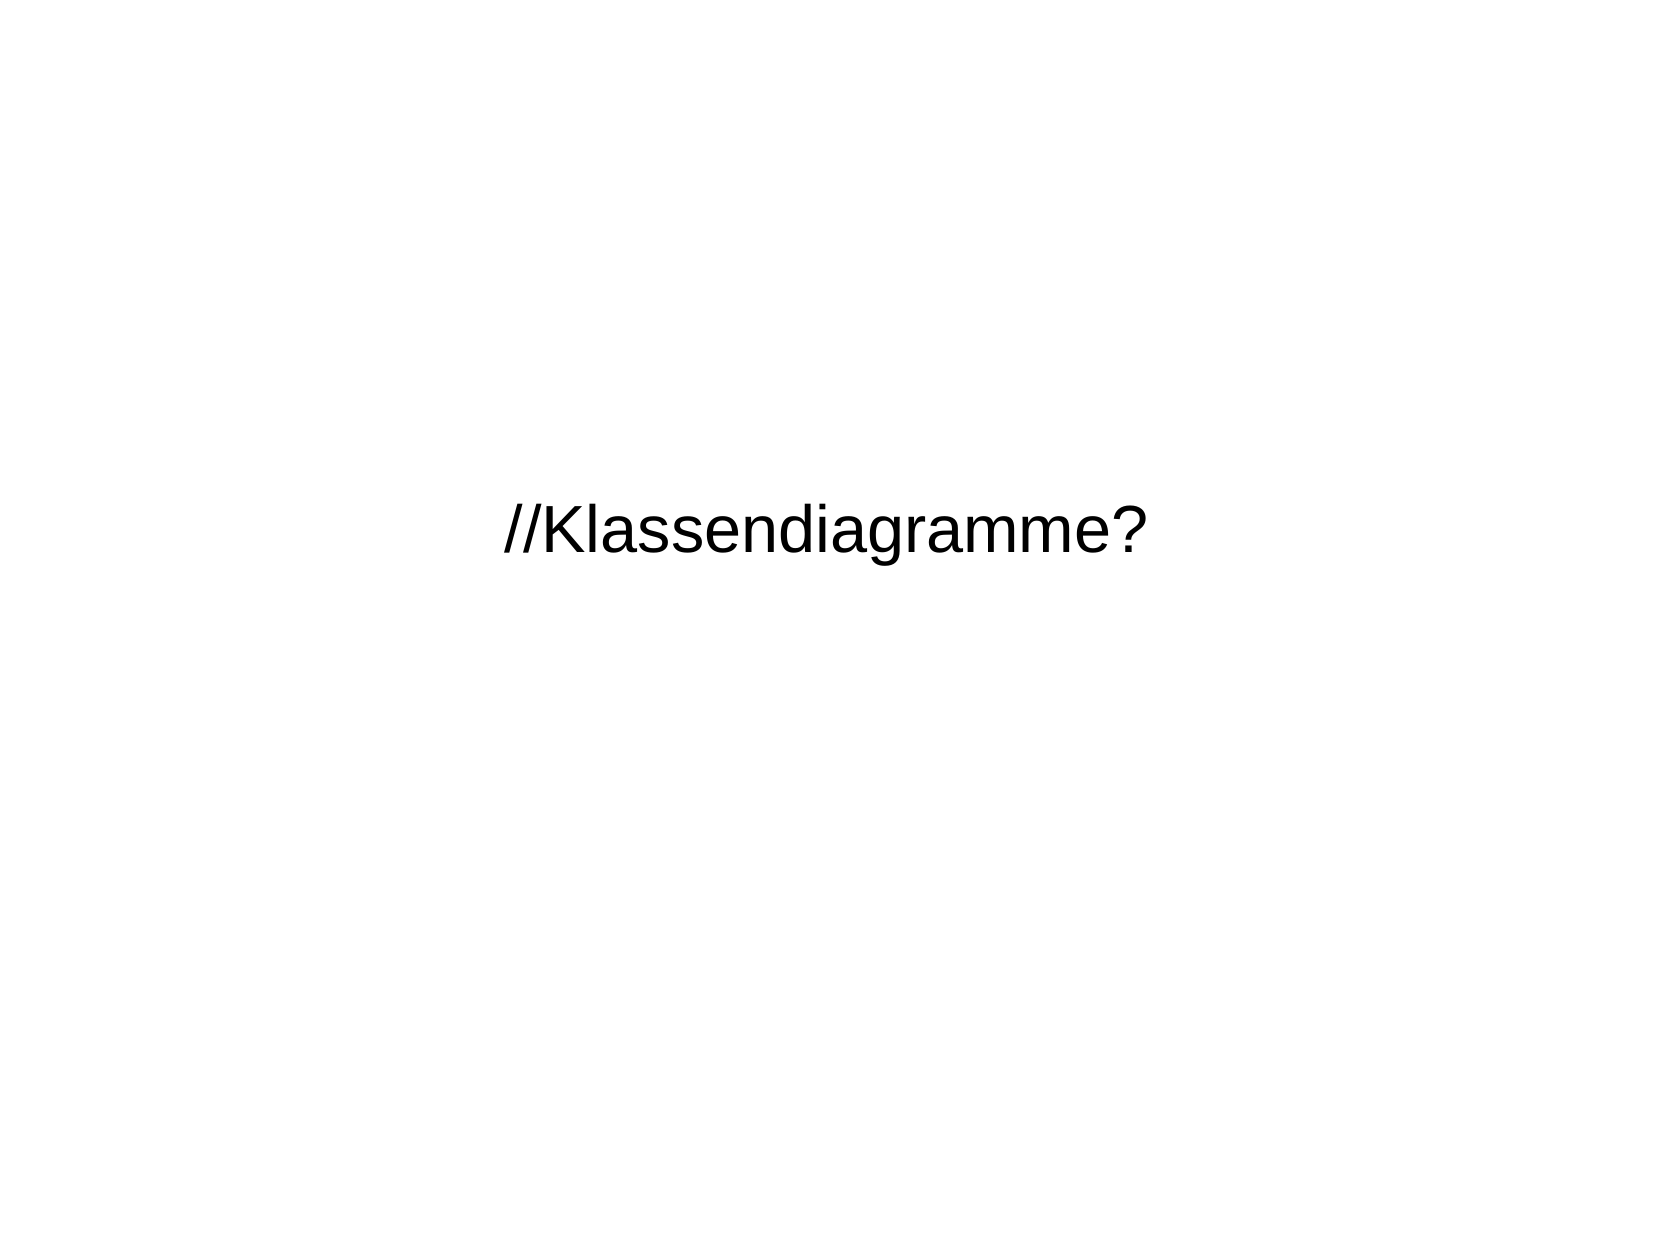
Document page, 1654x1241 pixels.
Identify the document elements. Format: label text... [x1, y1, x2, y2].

subtitle //Klassendiagramme? [82, 49, 1571, 1010]
